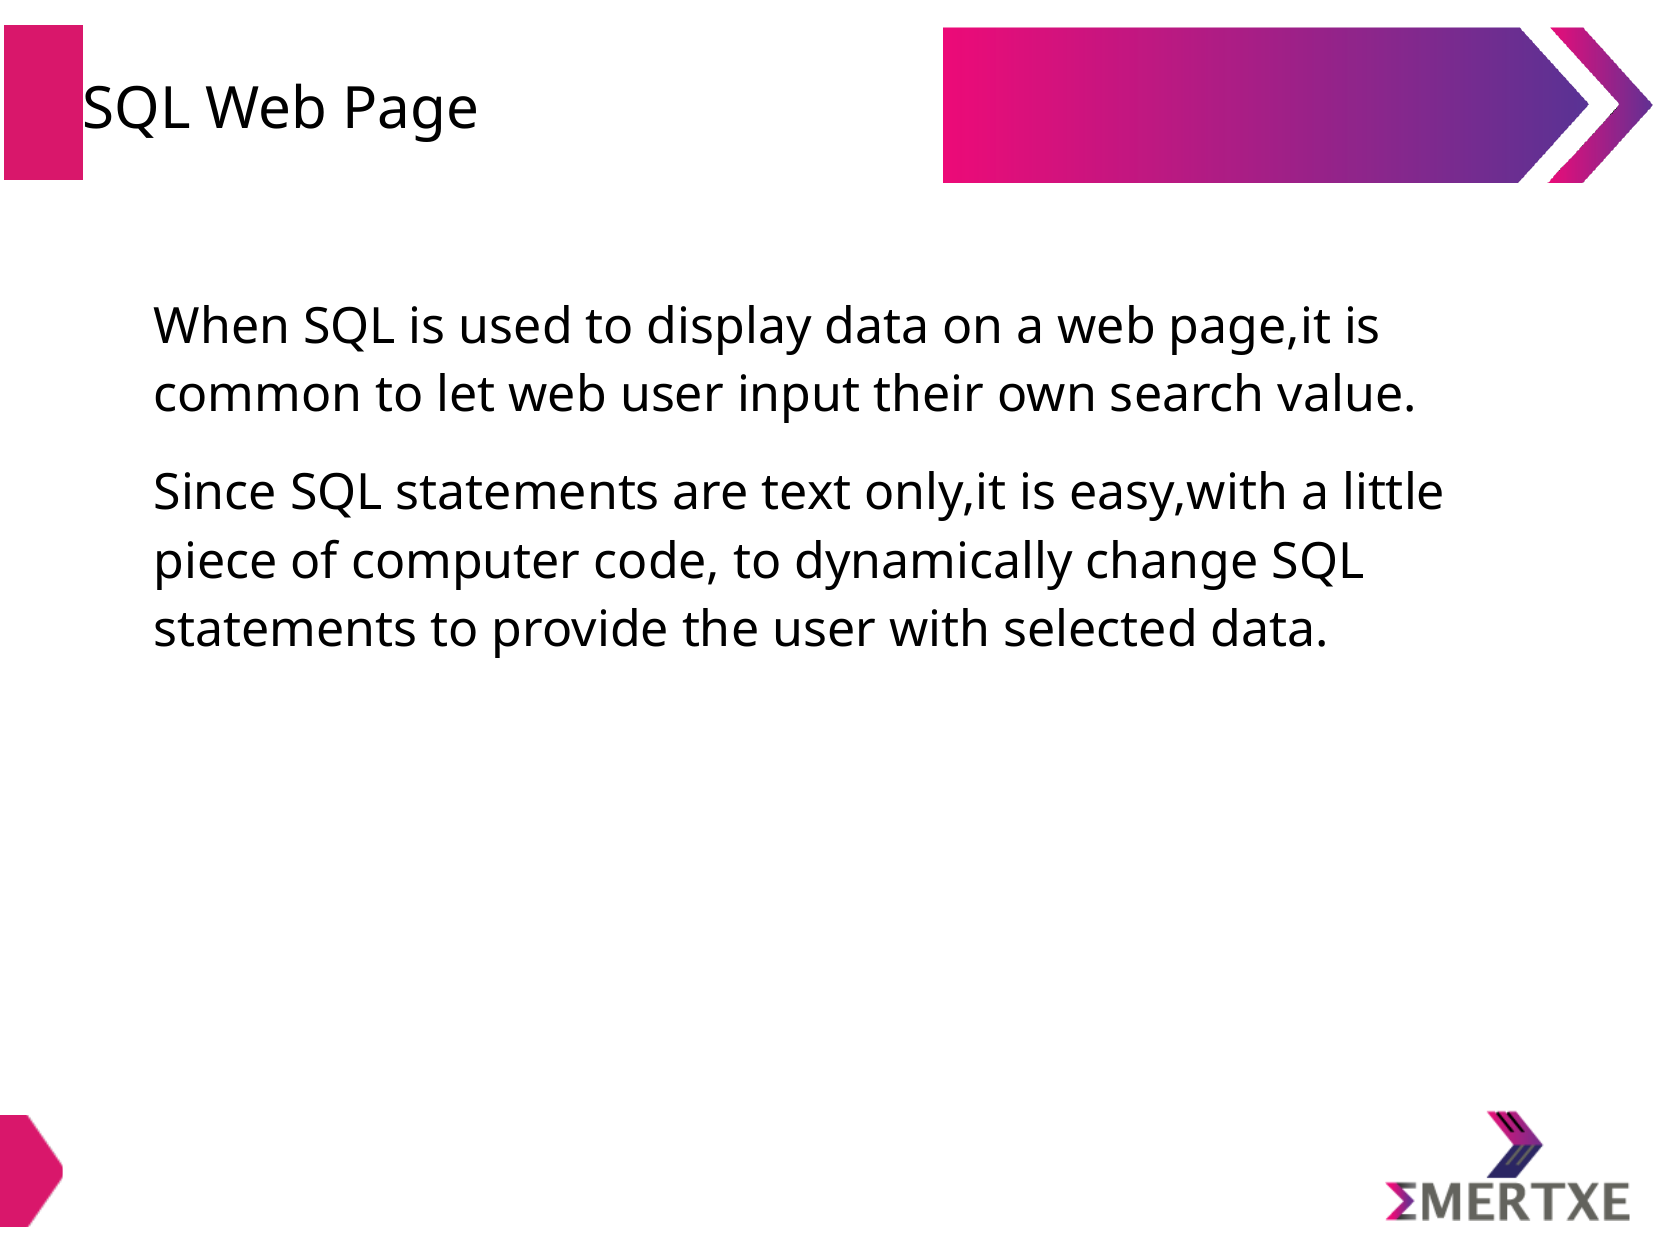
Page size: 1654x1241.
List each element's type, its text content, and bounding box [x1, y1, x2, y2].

picture [1385, 1107, 1631, 1221]
picture [1571, 27, 1653, 183]
title SQL Web Page [82, 2, 1571, 210]
list When SQL is used to display data on a web page,it is common to let web user input their own search value. Since SQL statements are text only,it is easy,with a little piece of computer code, to dynamically change SQL statements to provide the user with selected data. [82, 290, 1571, 1010]
